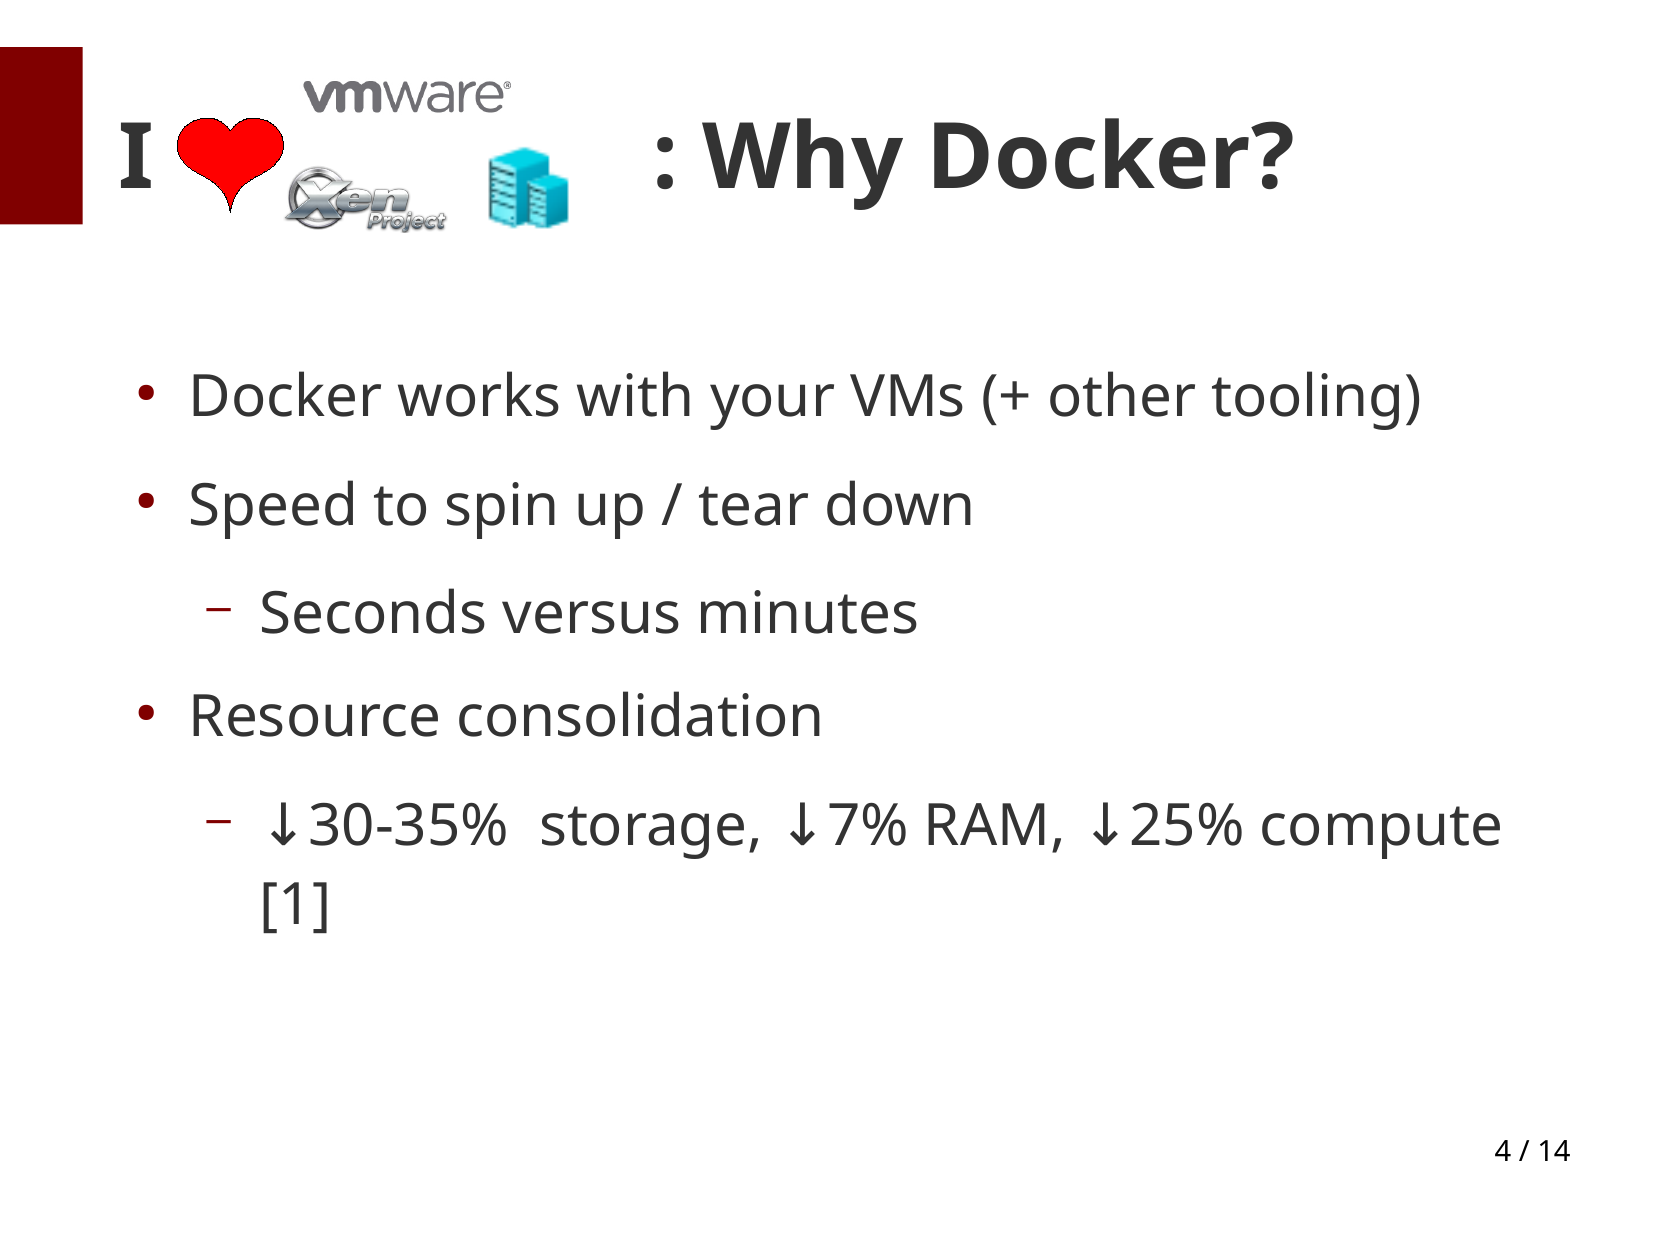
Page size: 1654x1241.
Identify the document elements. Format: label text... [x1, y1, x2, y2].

text_box [177, 118, 284, 213]
list Docker works with your VMs (+ other tooling) Speed to spin up / tear down Seconds versus minutes Resource consolidation ↓30-35% storage, ↓7% RAM, ↓25% compute [1] [118, 354, 1536, 1074]
picture [283, 165, 448, 233]
title I : Why Docker? [118, 49, 1571, 257]
picture [271, 49, 596, 237]
